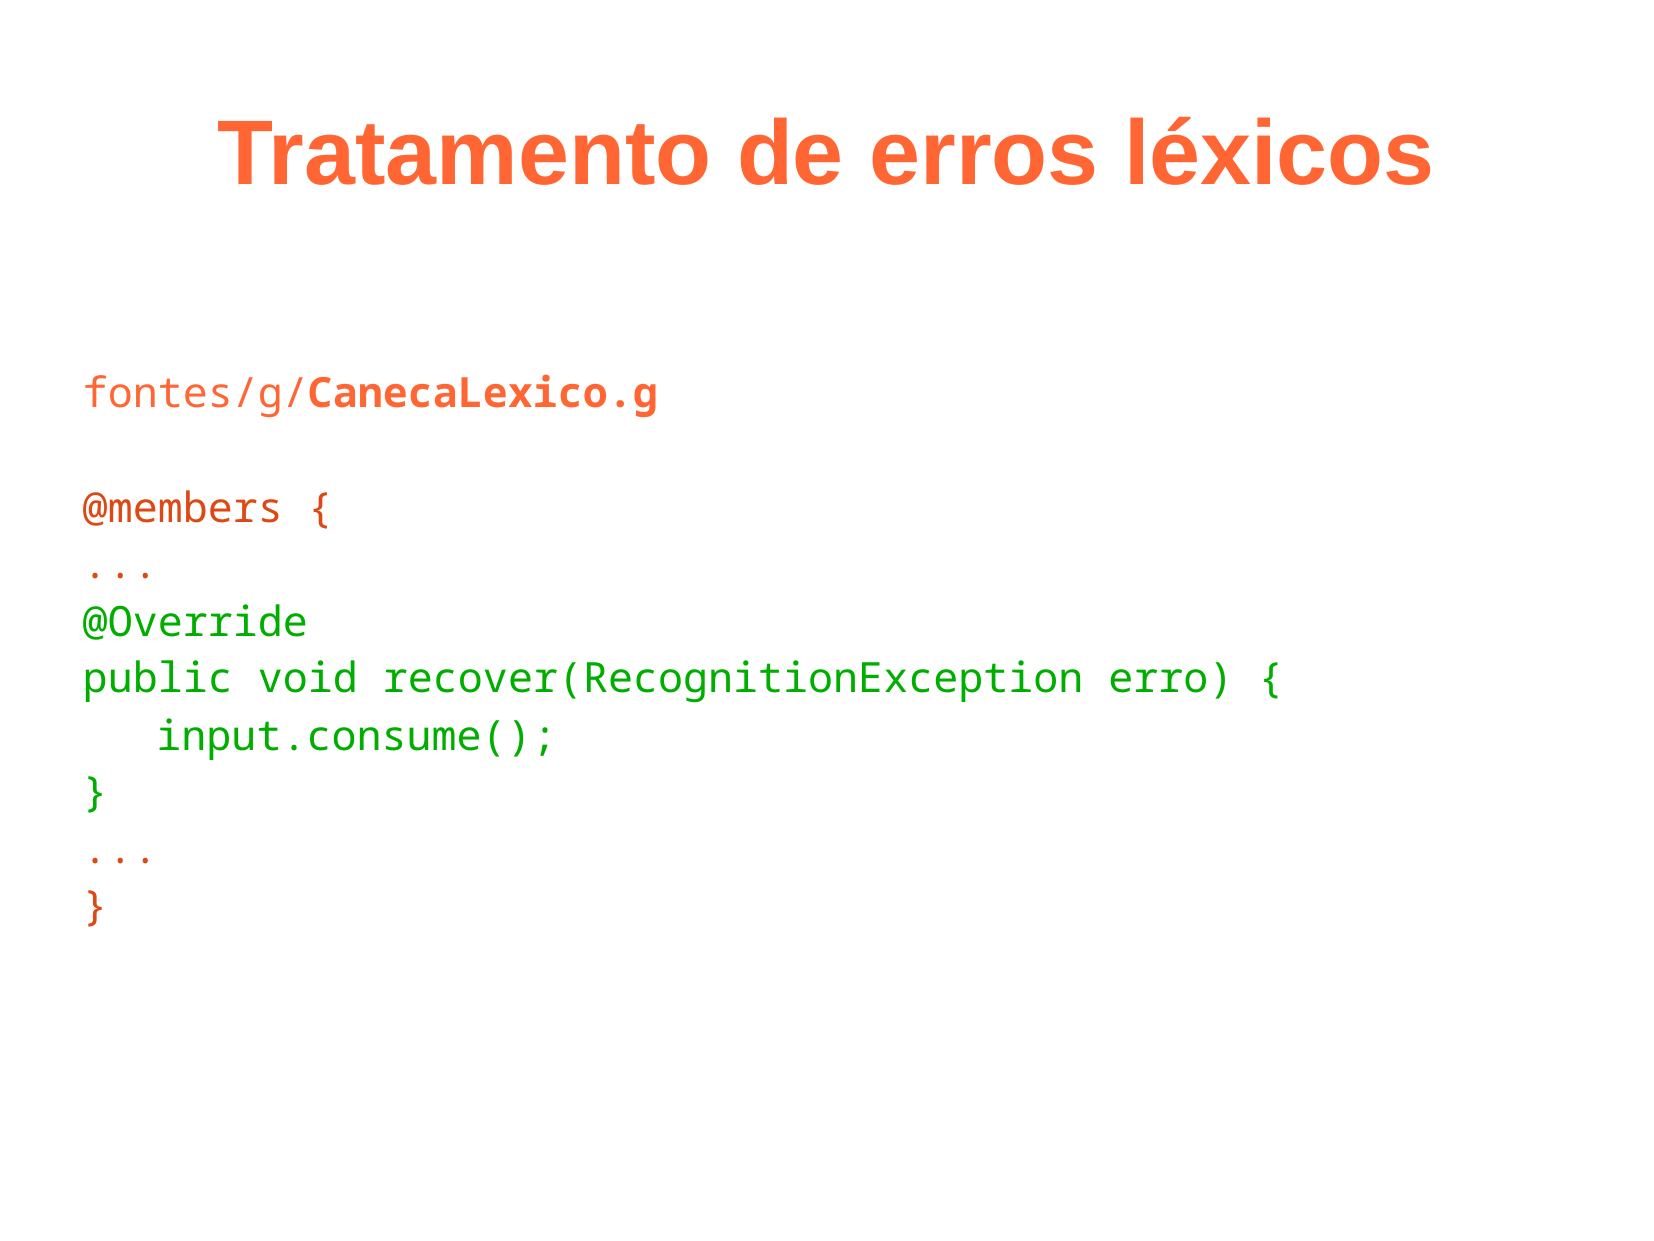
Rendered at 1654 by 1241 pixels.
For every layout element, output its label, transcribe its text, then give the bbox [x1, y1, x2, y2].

title Tratamento de erros léxicos [82, 49, 1571, 257]
subtitle fontes/g/CanecaLexico.g @members { ... @Override public void recover(RecognitionException erro) { input.consume(); } ... } [82, 288, 1538, 1008]
